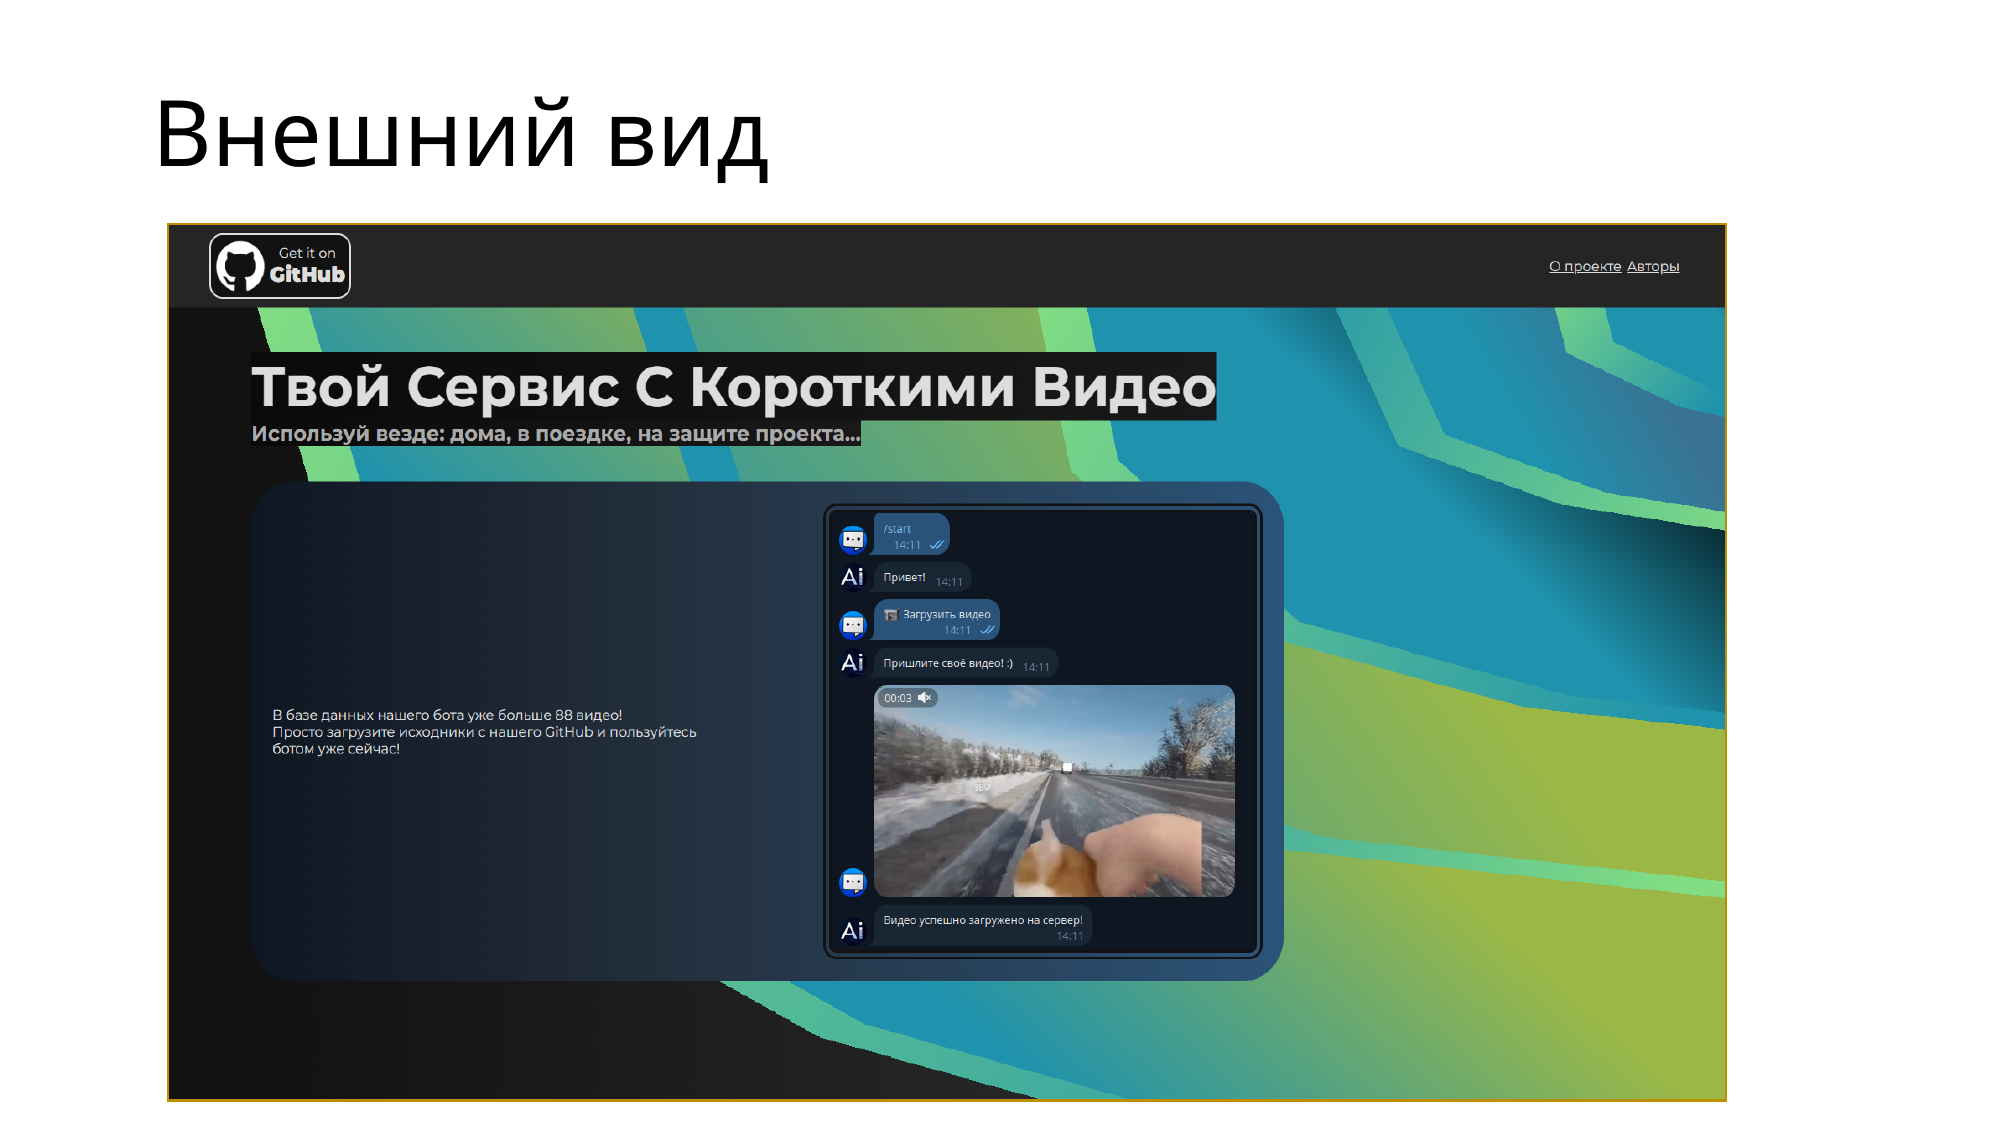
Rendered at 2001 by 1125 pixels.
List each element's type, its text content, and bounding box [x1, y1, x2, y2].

title Внешний вид [137, 59, 1344, 214]
text_box [167, 224, 1726, 1101]
